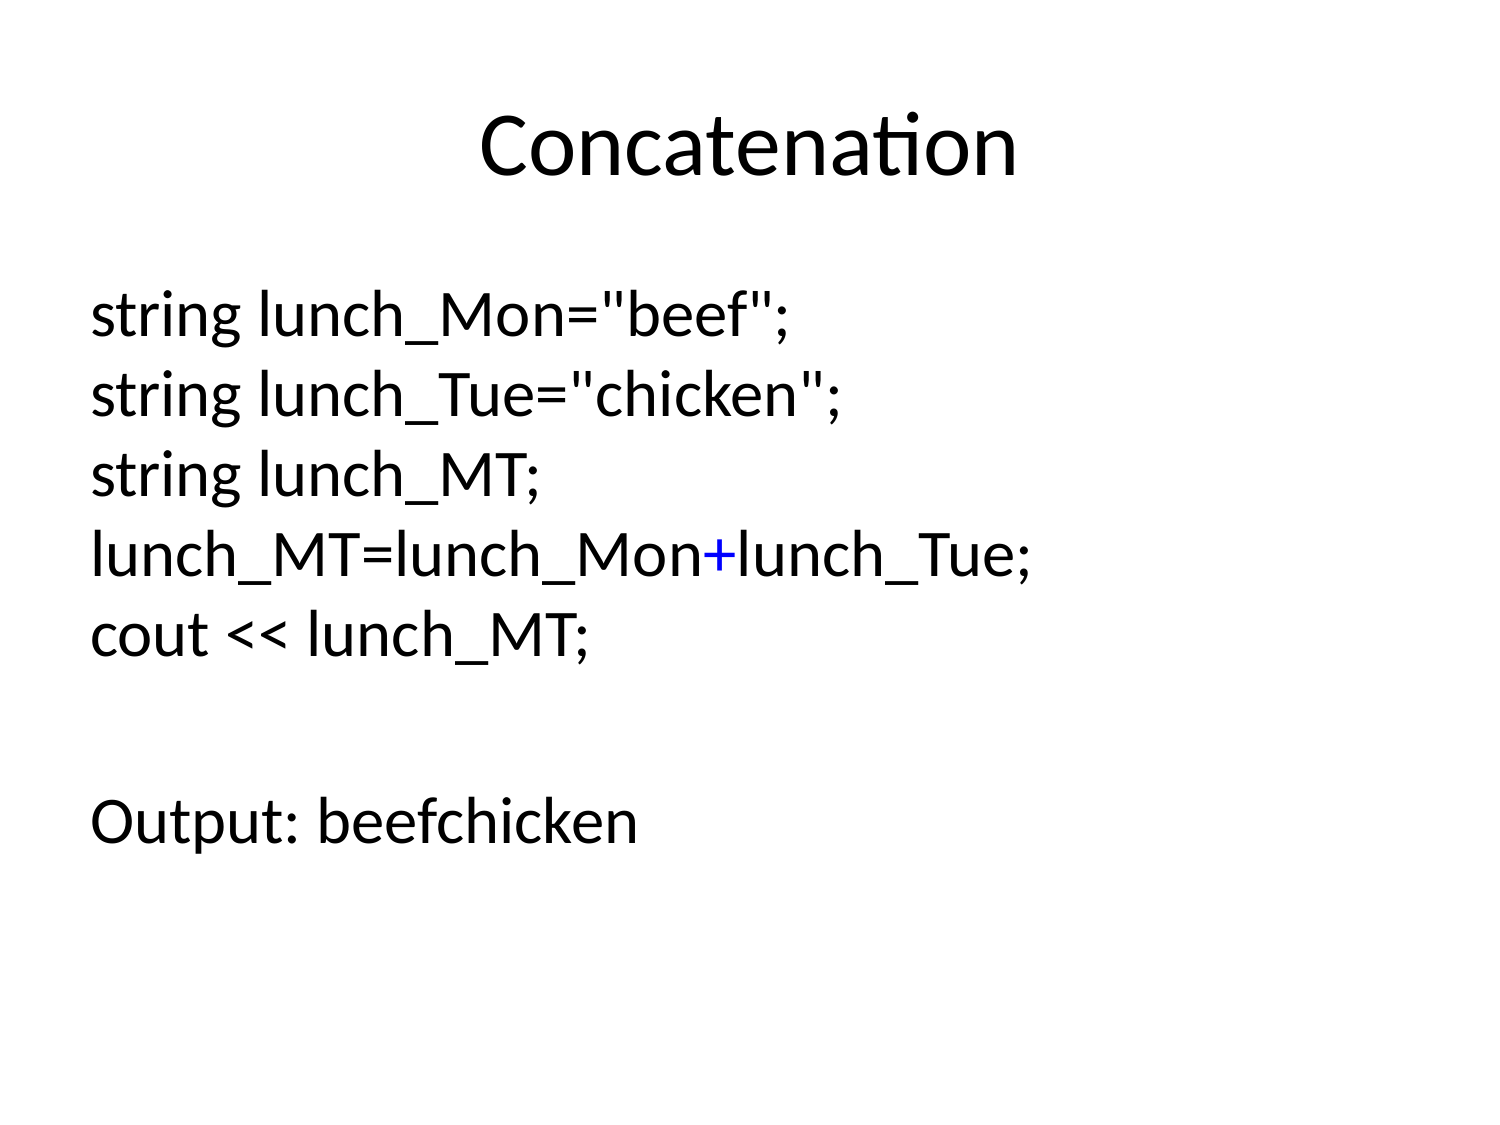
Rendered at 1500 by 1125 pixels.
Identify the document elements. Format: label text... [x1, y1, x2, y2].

title Concatenation [75, 45, 1425, 233]
list string lunch_Mon="beef"; string lunch_Tue="chicken"; string lunch_MT; lunch_MT=lunch_Mon+lunch_Tue; cout << lunch_MT; Output: beefchicken [75, 262, 1425, 1005]
